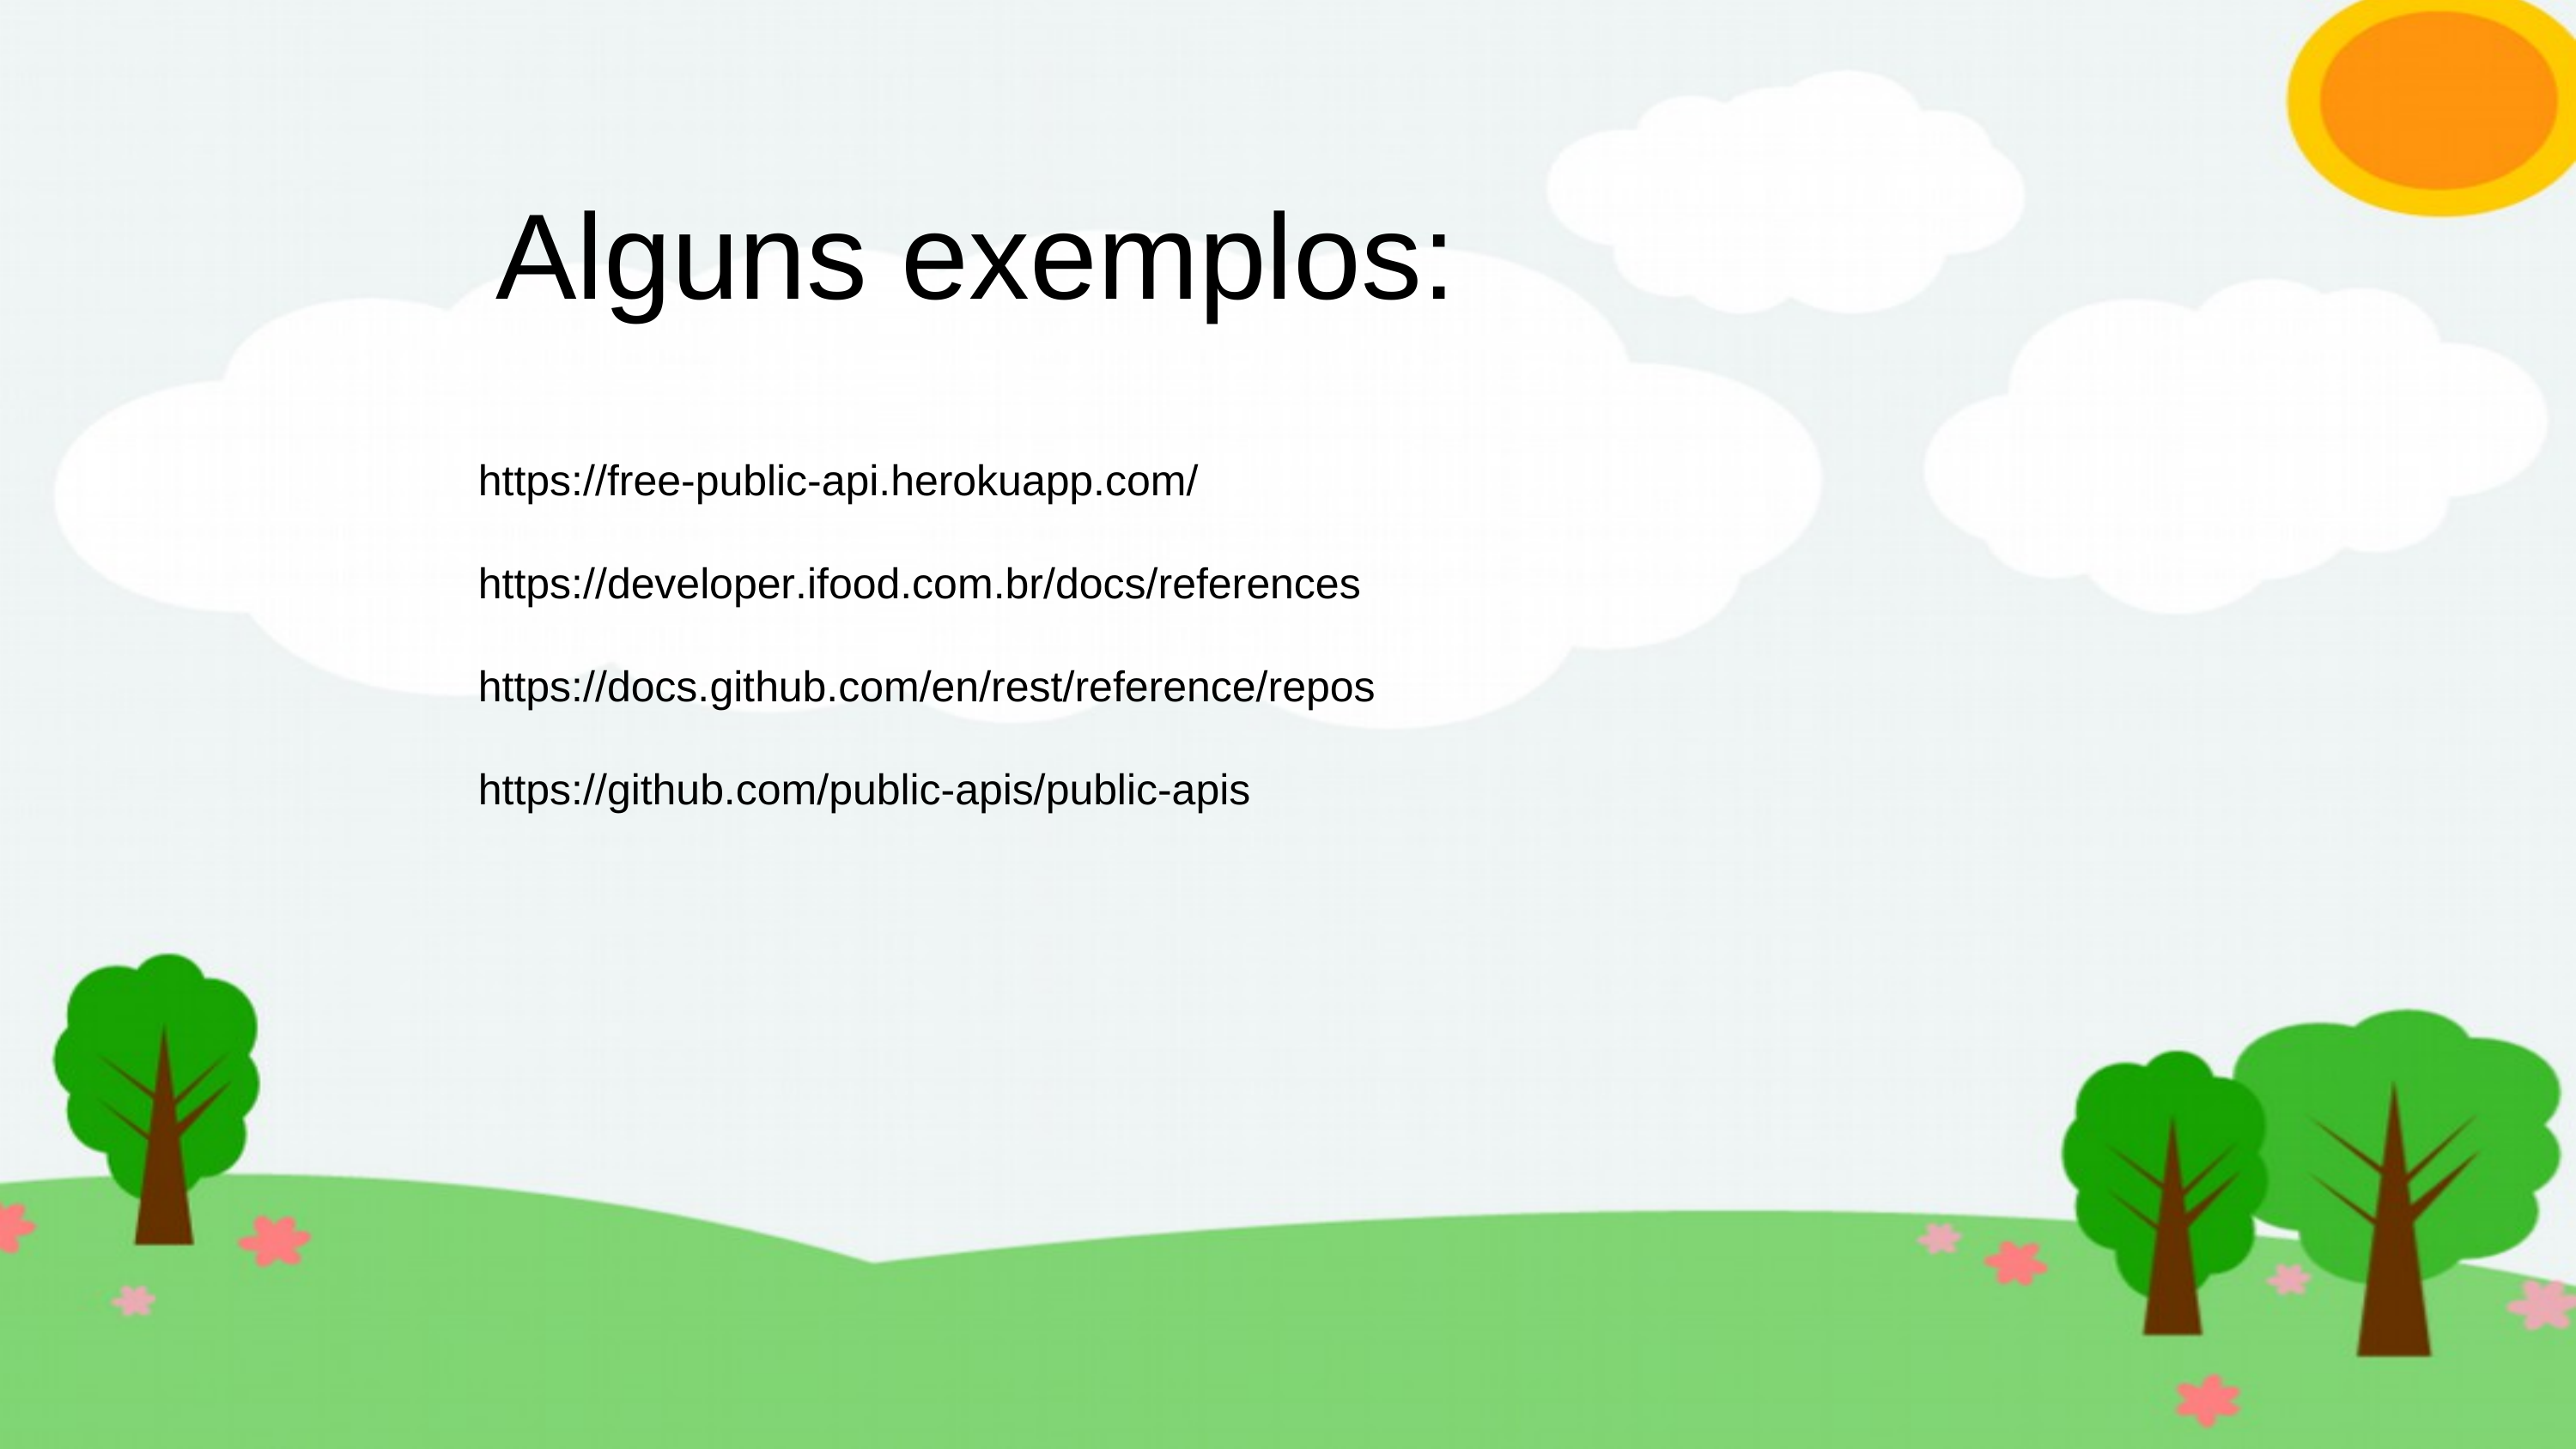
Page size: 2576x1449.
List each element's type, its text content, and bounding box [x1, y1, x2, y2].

text_box https://free-public-api.herokuapp.com/ https://developer.ifood.com.br/docs/references https://docs.github.com/en/rest/reference/repos https://github.com/public-apis/public-apis [465, 446, 2310, 823]
text_box Alguns exemplos: [495, 148, 1584, 325]
picture [0, 0, 2576, 1449]
